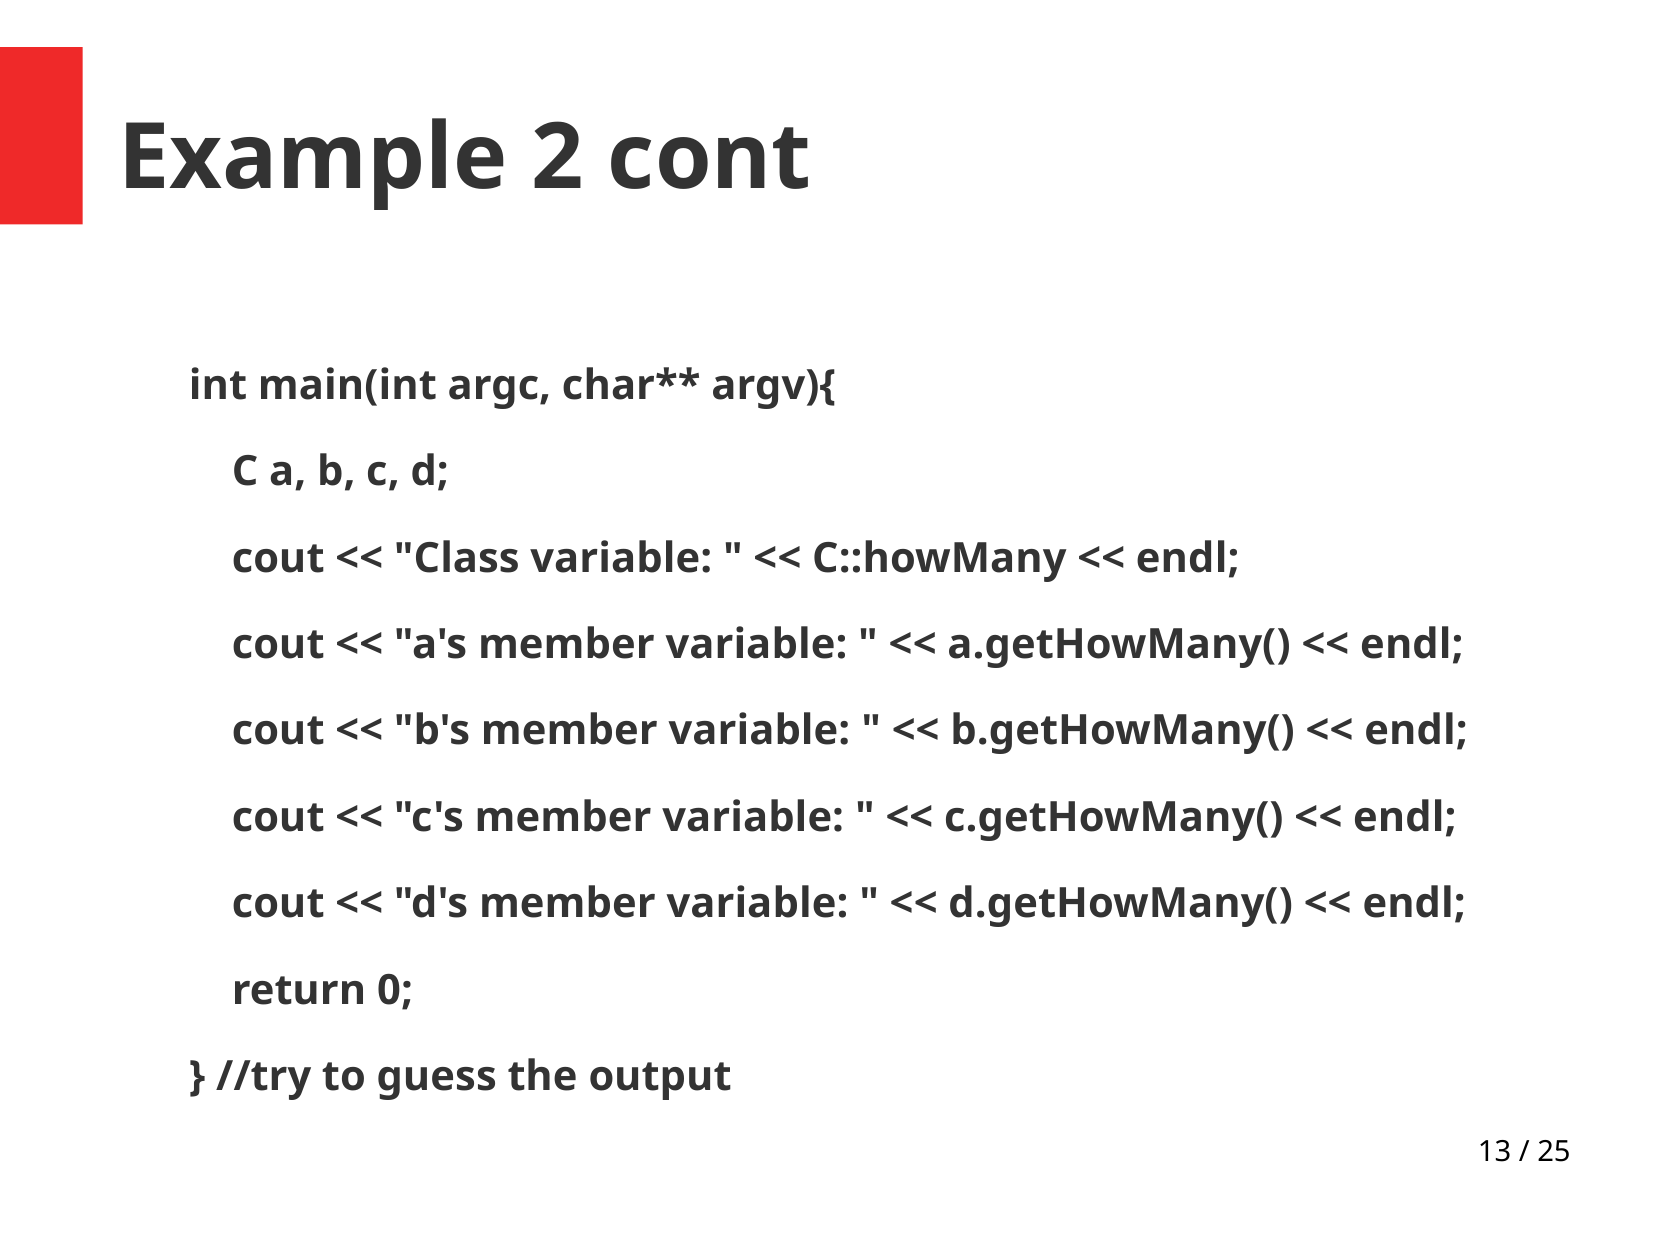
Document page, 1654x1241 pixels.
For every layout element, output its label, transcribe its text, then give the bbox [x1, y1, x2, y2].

list int main(int argc, char** argv){ C a, b, c, d; cout << "Class variable: " << C::howMany << endl; cout << "a's member variable: " << a.getHowMany() << endl; cout << "b's member variable: " << b.getHowMany() << endl; cout << "c's member variable: " << c.getHowMany() << endl; cout << "d's member variable: " << d.getHowMany() << endl; return 0; } //try to guess the output [118, 354, 1536, 1074]
title Example 2 cont [118, 49, 1571, 257]
